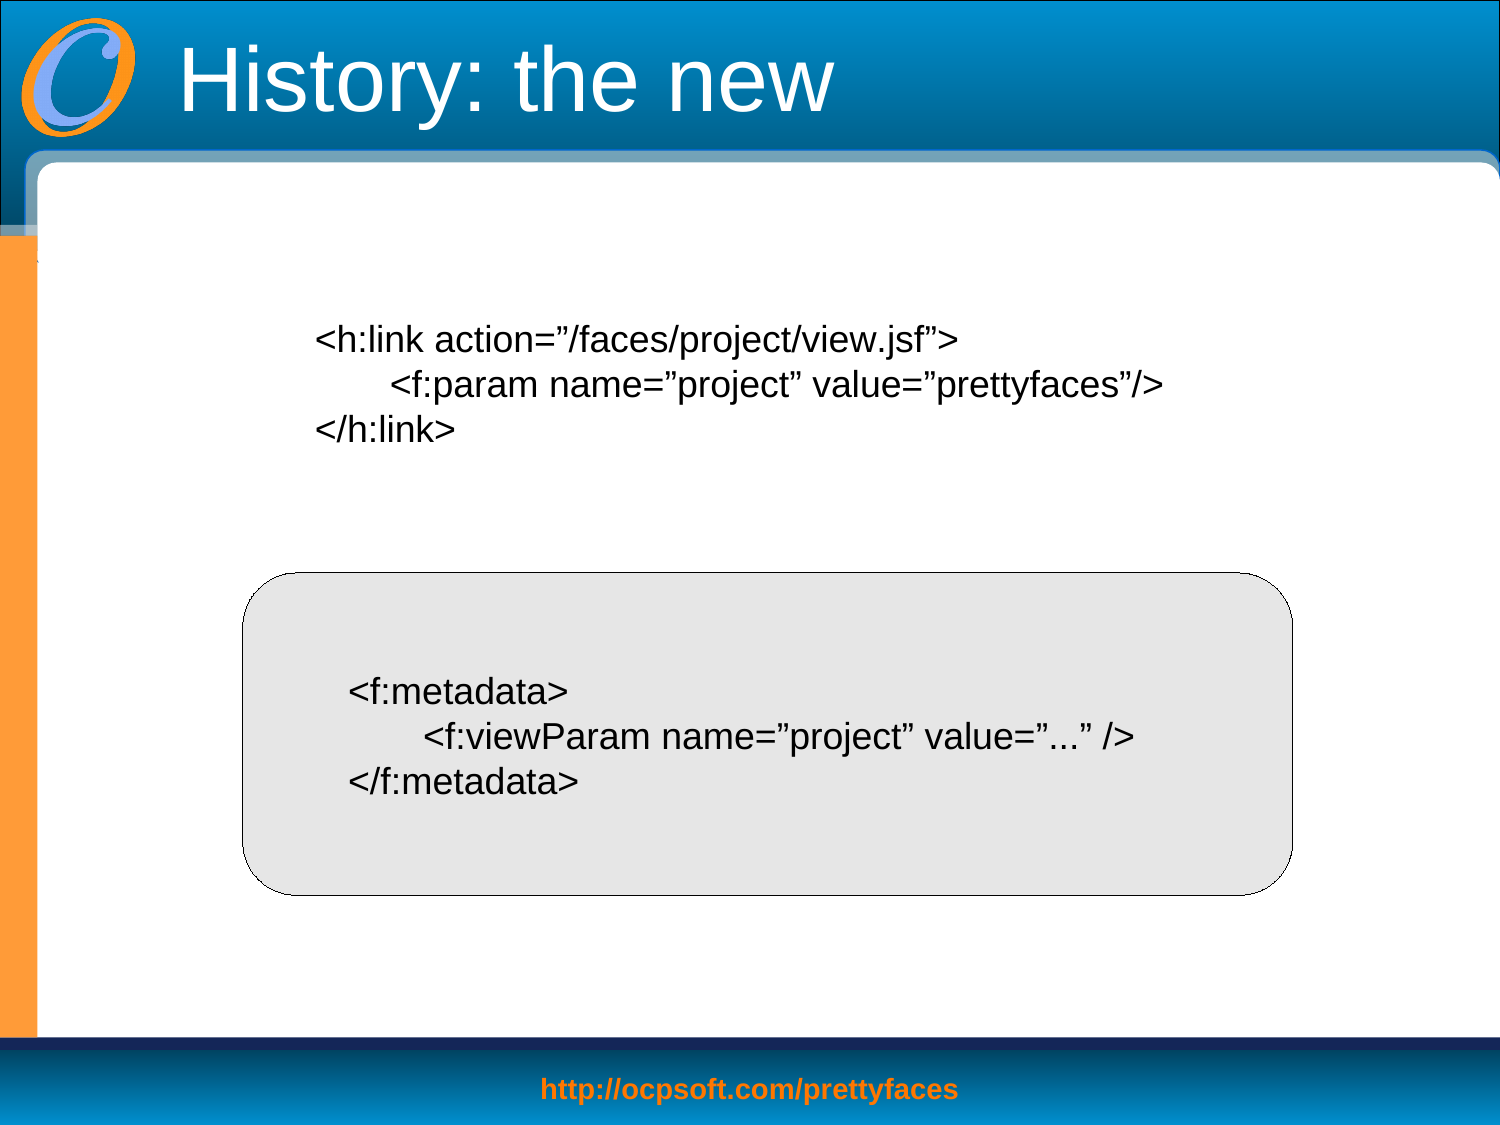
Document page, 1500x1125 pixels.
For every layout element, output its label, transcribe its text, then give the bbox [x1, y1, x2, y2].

text_box <h:link action=”/faces/project/view.jsf”> <f:param name=”project” value=”prettyfaces”/> </h:link> [300, 307, 1201, 458]
title History: the new [162, 11, 1463, 138]
picture [22, 19, 135, 136]
text_box <f:metadata> <f:viewParam name=”project” value=”...” /> </f:metadata> [242, 572, 1293, 896]
